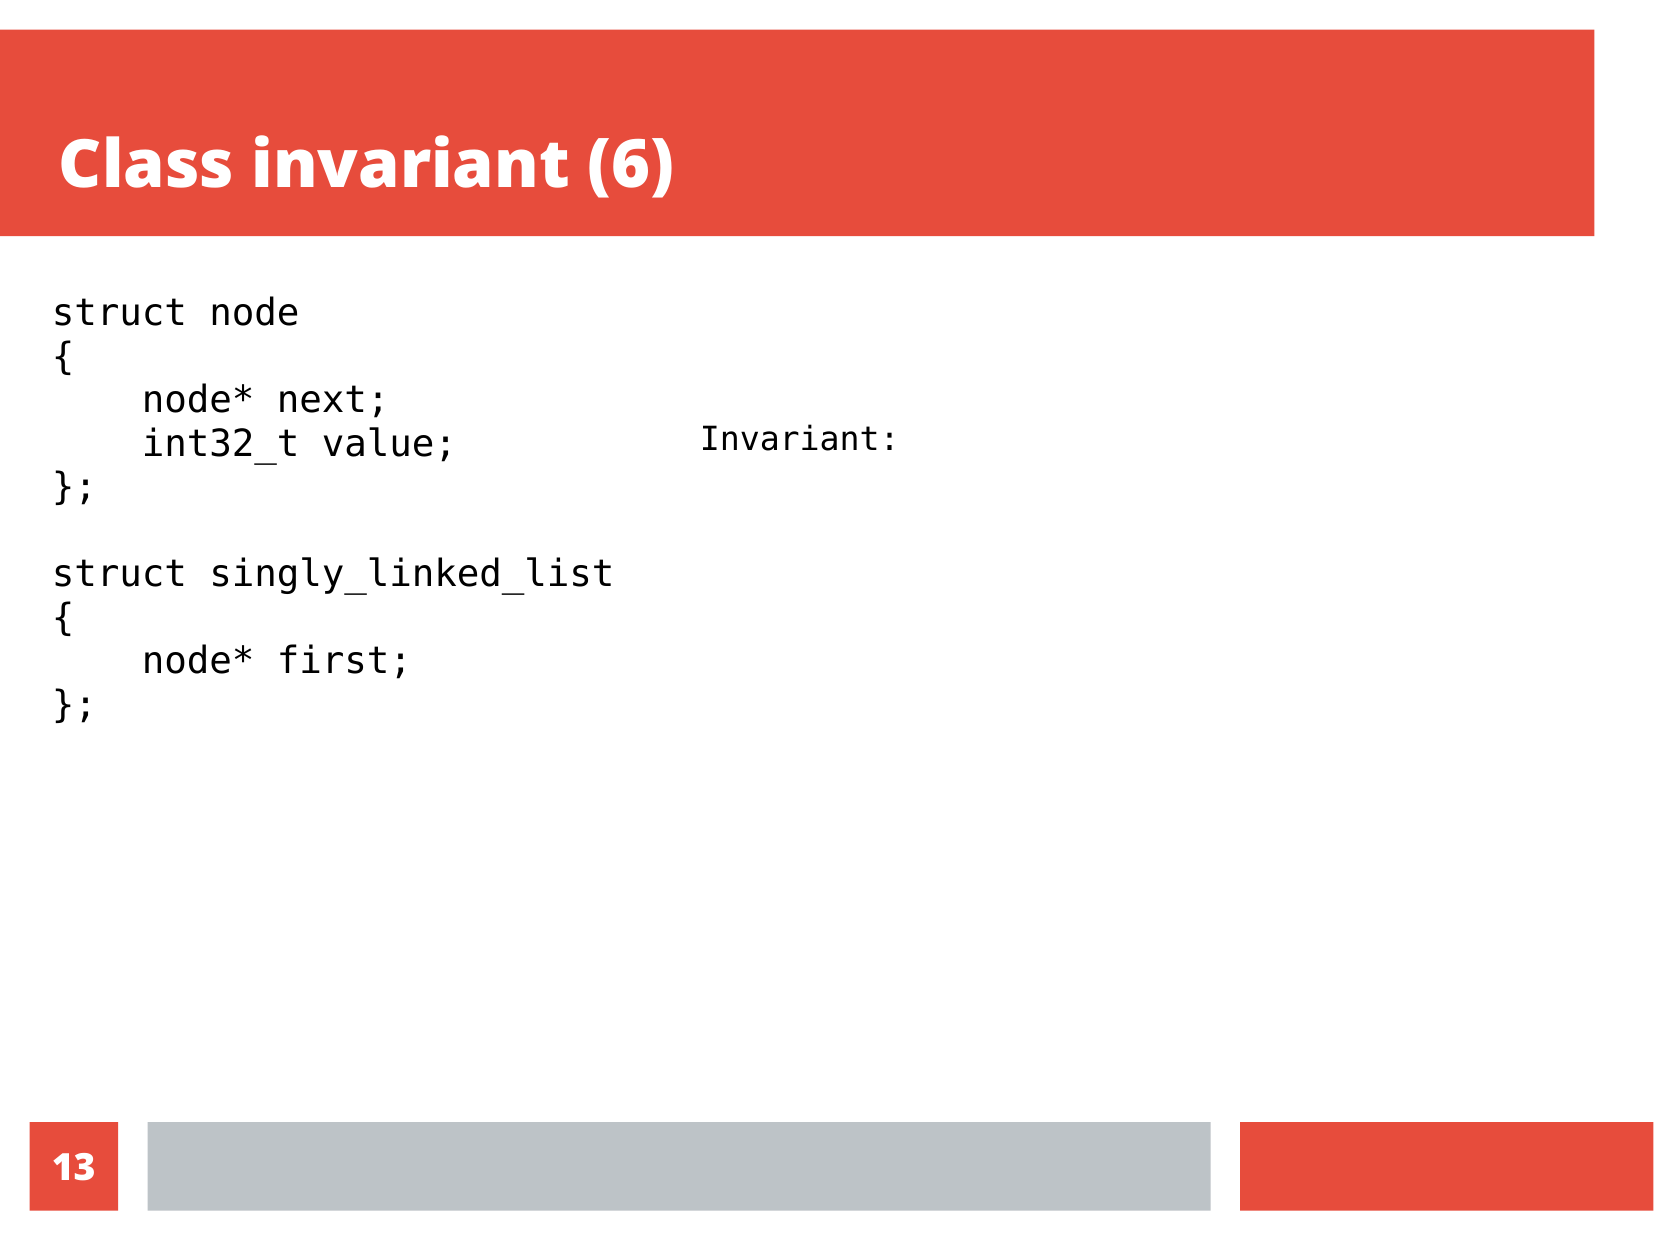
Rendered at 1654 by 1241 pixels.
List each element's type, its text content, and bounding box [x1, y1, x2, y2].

text_box Invariant: [685, 412, 1642, 863]
title Class invariant (6) [59, 59, 1595, 207]
text_box struct node { node* next; int32_t value; }; struct singly_linked_list { node* first; }; [37, 283, 674, 969]
